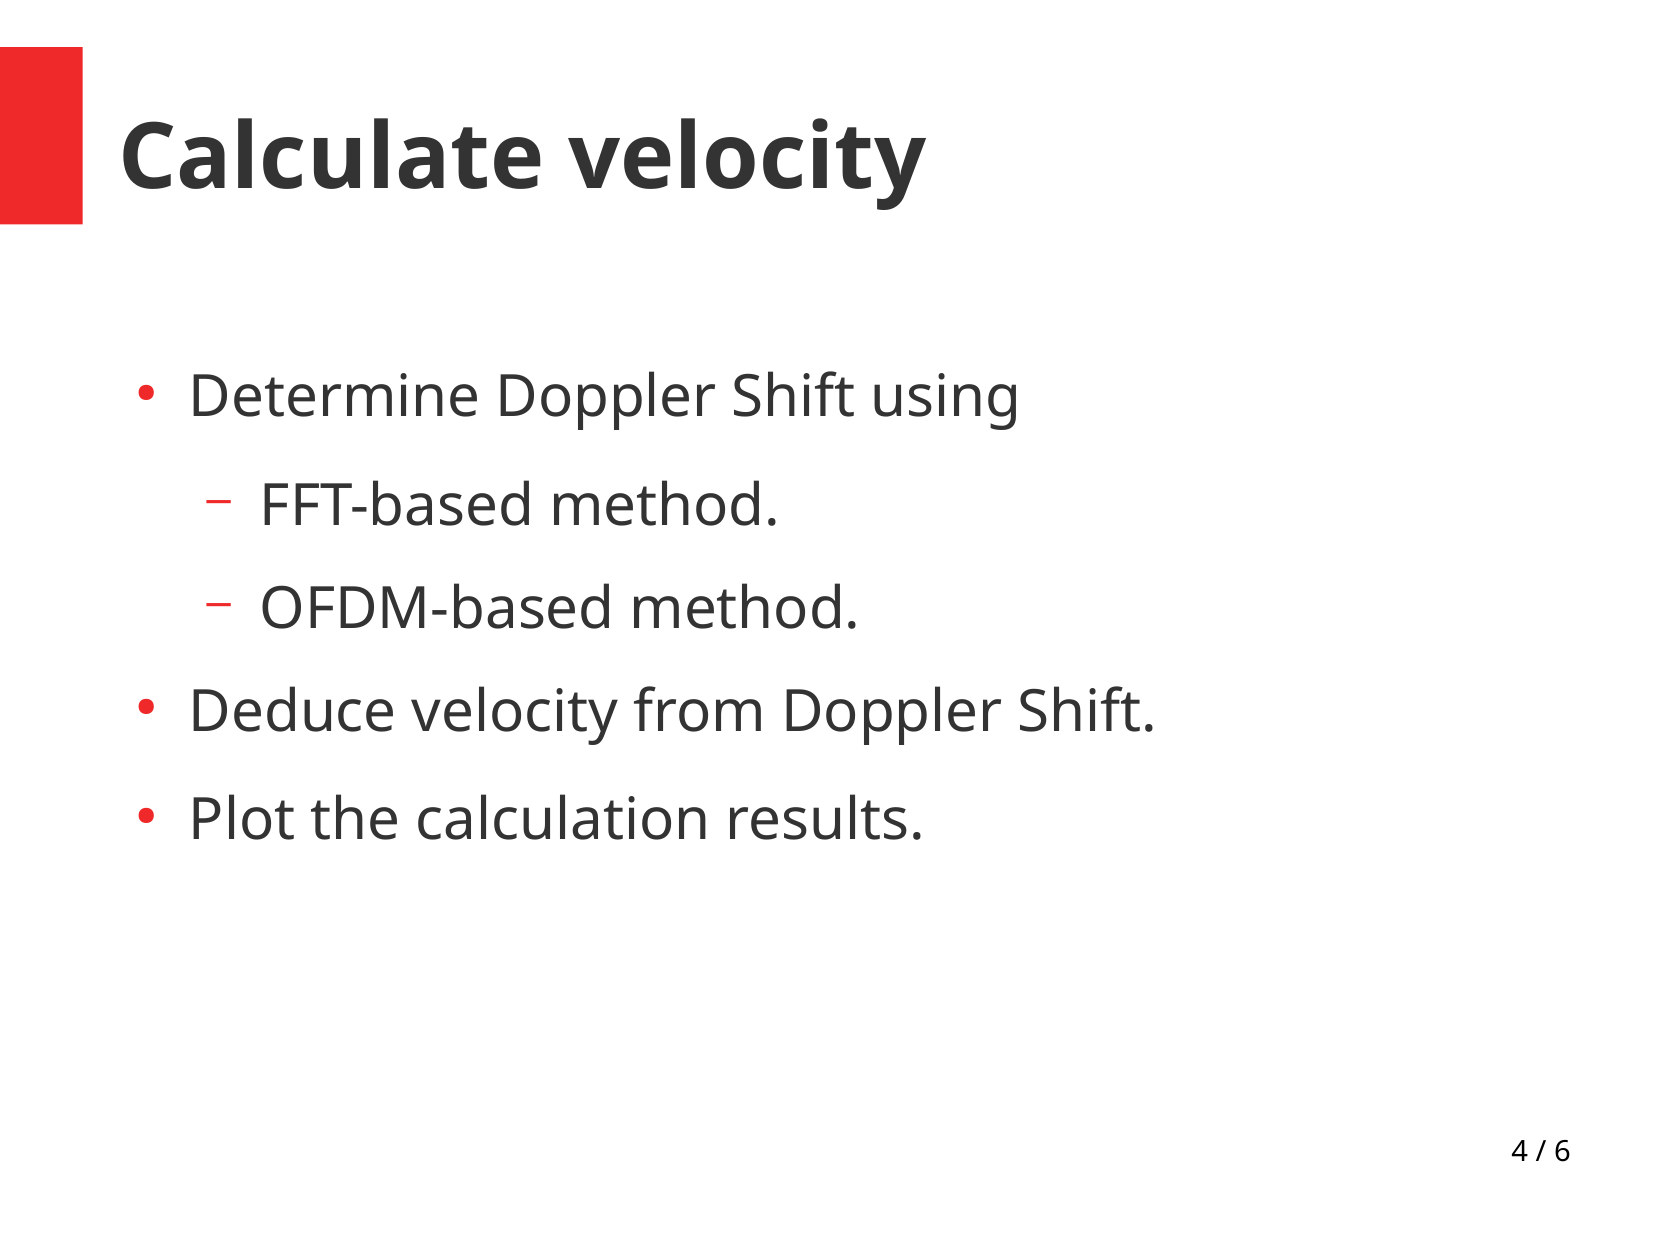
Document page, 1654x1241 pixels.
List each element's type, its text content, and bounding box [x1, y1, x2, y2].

list Determine Doppler Shift using FFT-based method. OFDM-based method. Deduce velocity from Doppler Shift. Plot the calculation results. [118, 354, 1536, 1074]
title Calculate velocity [118, 49, 1571, 257]
